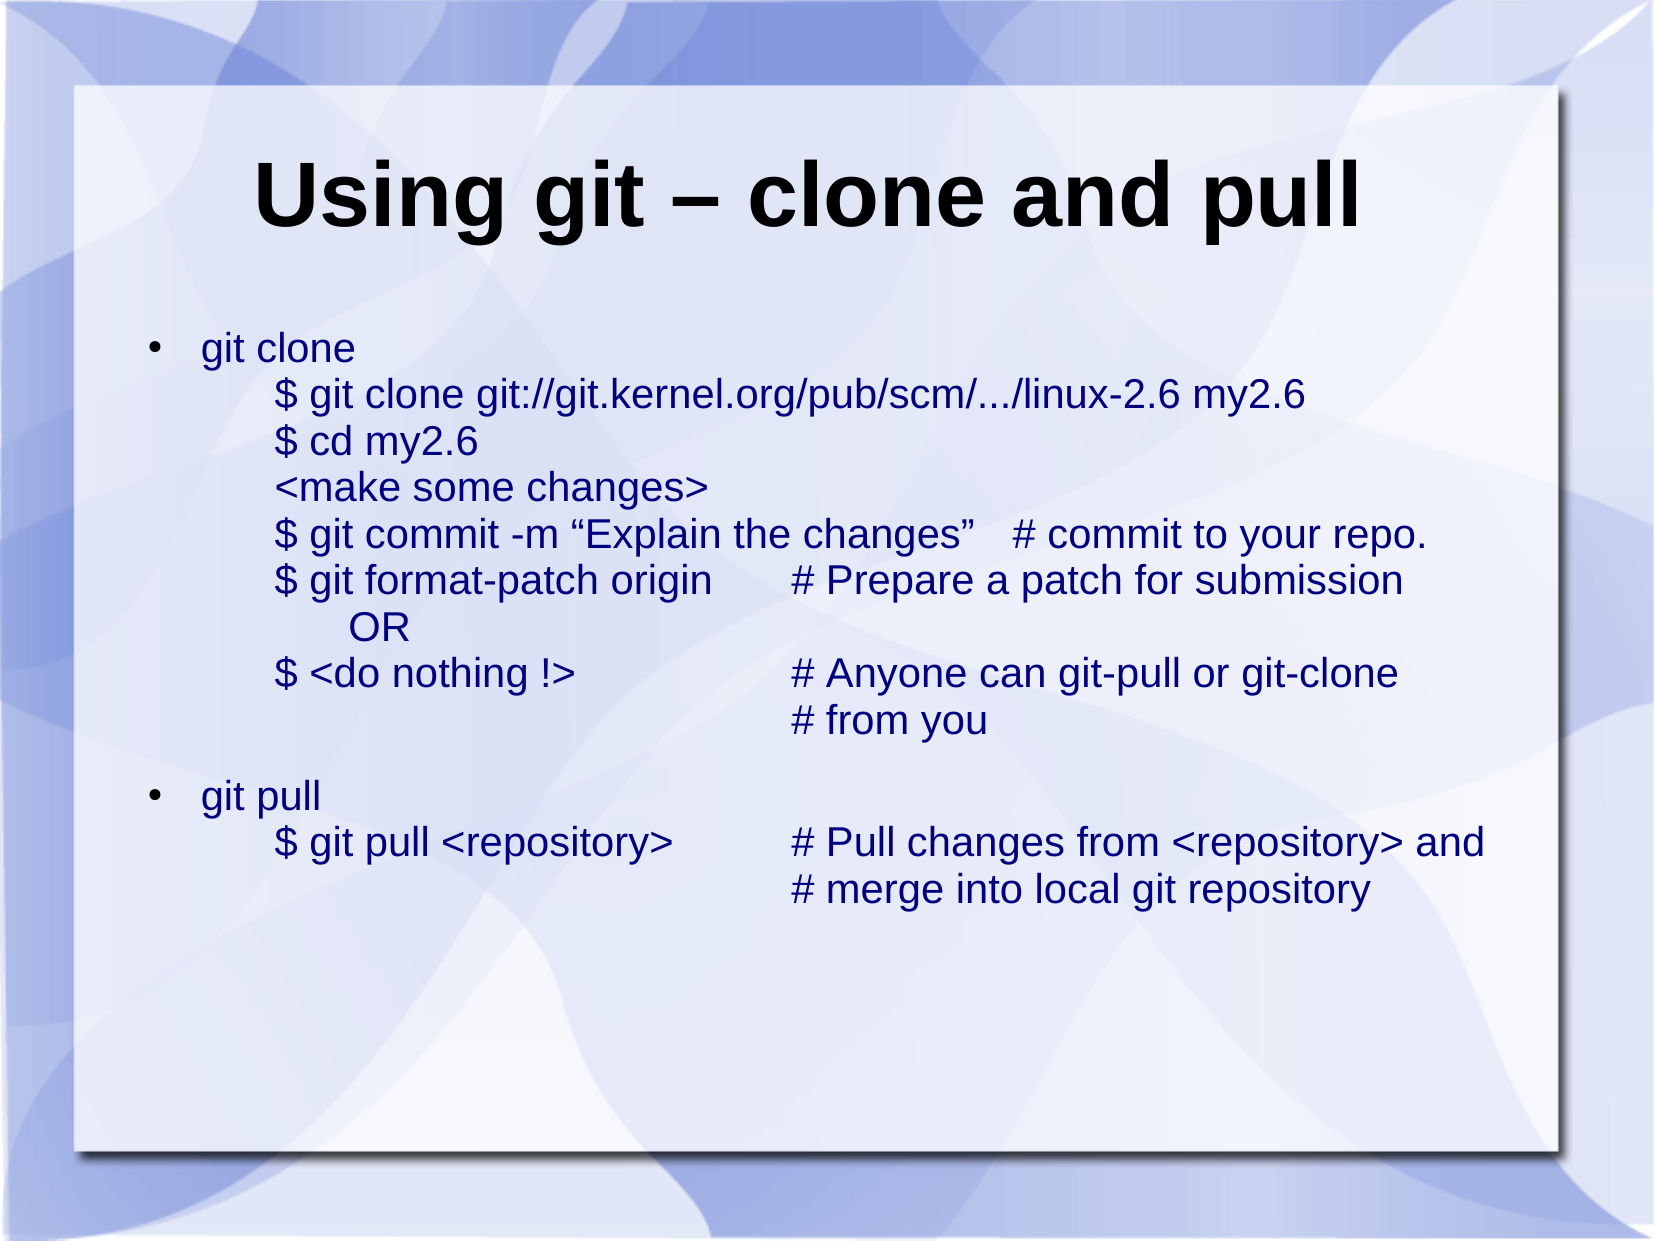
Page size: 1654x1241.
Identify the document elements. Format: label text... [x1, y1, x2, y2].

picture [0, 0, 1654, 1241]
list git clone $ git clone git://git.kernel.org/pub/scm/.../linux-2.6 my2.6 $ cd my2.6 <make some changes> $ git commit -m “Explain the changes” # commit to your repo. $ git format-patch origin # Prepare a patch for submission OR $ <do nothing !> # Anyone can git-pull or git-clone # from you git pull $ git pull <repository> # Pull changes from <repository> and # merge into local git repository [129, 324, 1489, 960]
title Using git – clone and pull [82, 98, 1536, 291]
